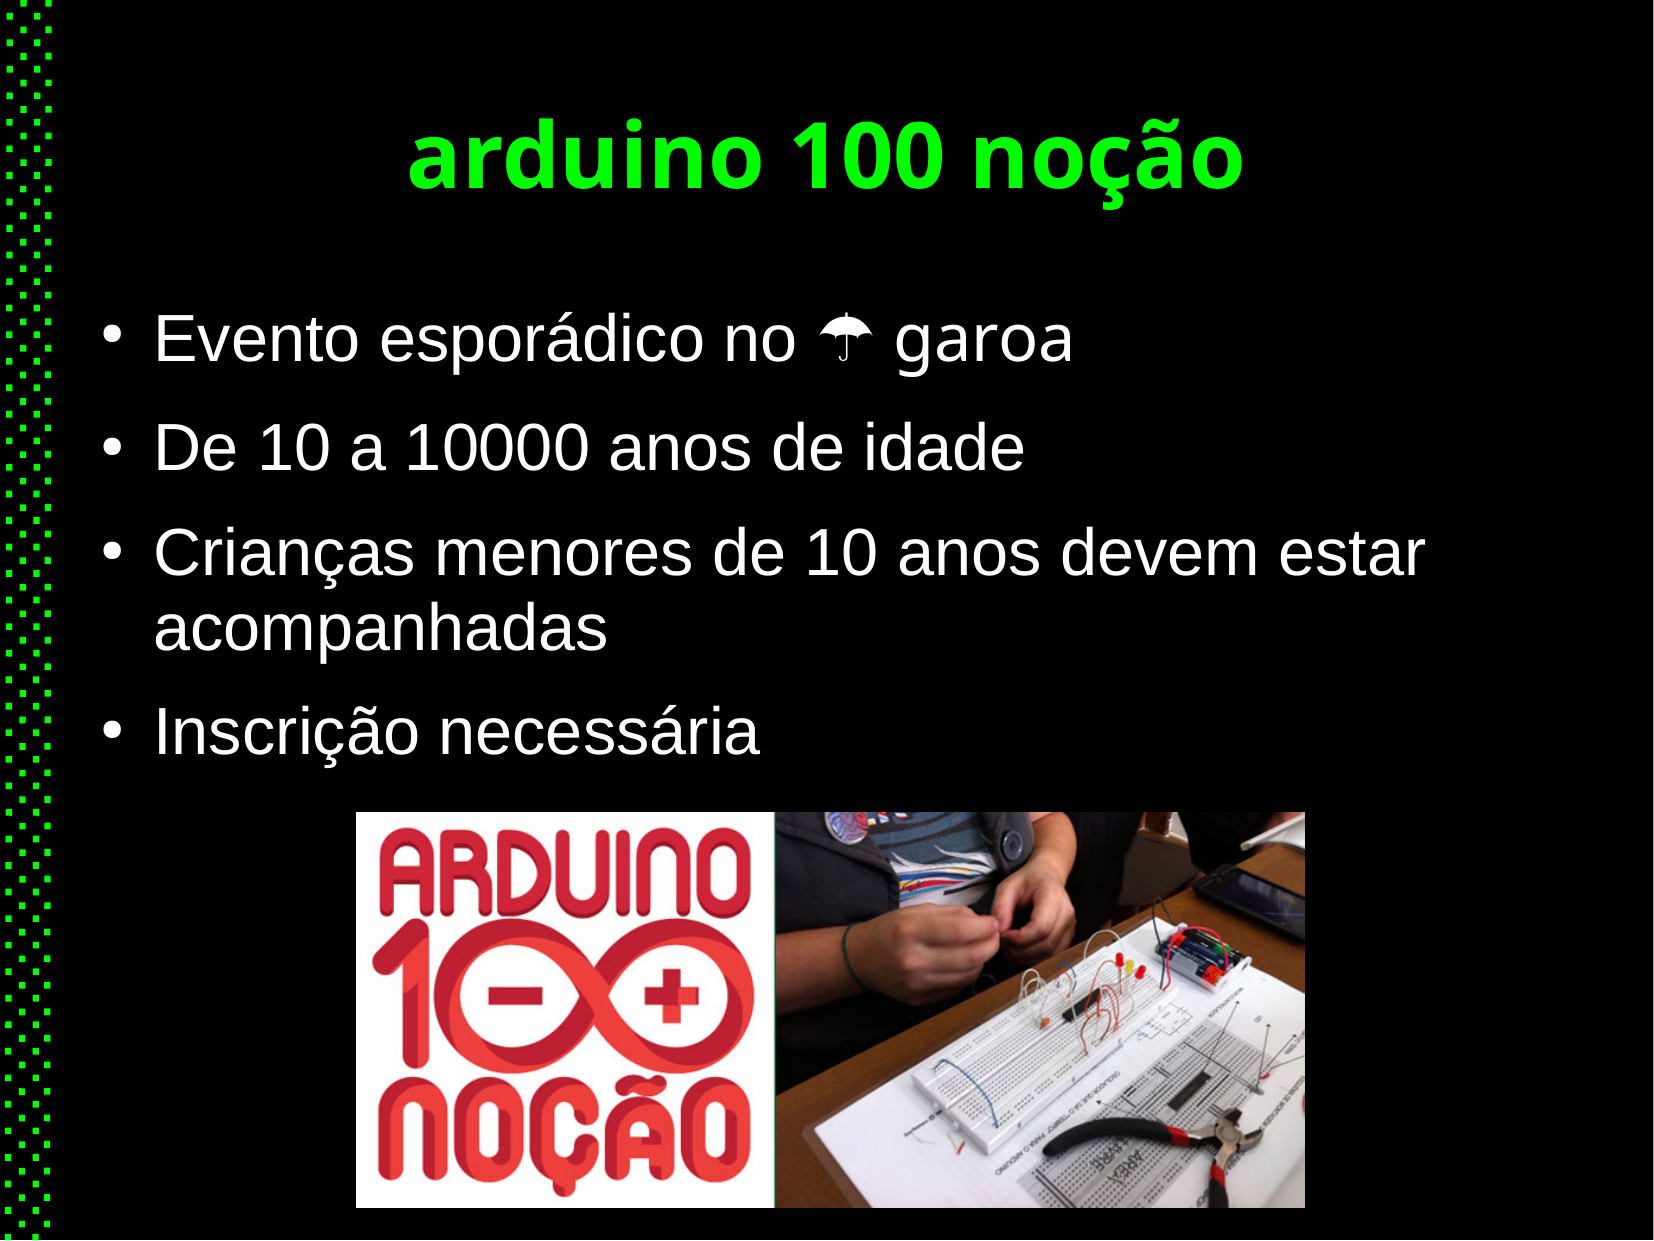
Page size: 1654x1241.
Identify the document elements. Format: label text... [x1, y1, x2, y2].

list Evento esporádico no ☂ garoa De 10 a 10000 anos de idade Crianças menores de 10 anos devem estar acompanhadas Inscrição necessária [82, 290, 1571, 1109]
picture [356, 812, 1305, 1208]
title arduino 100 noção [82, 49, 1571, 257]
